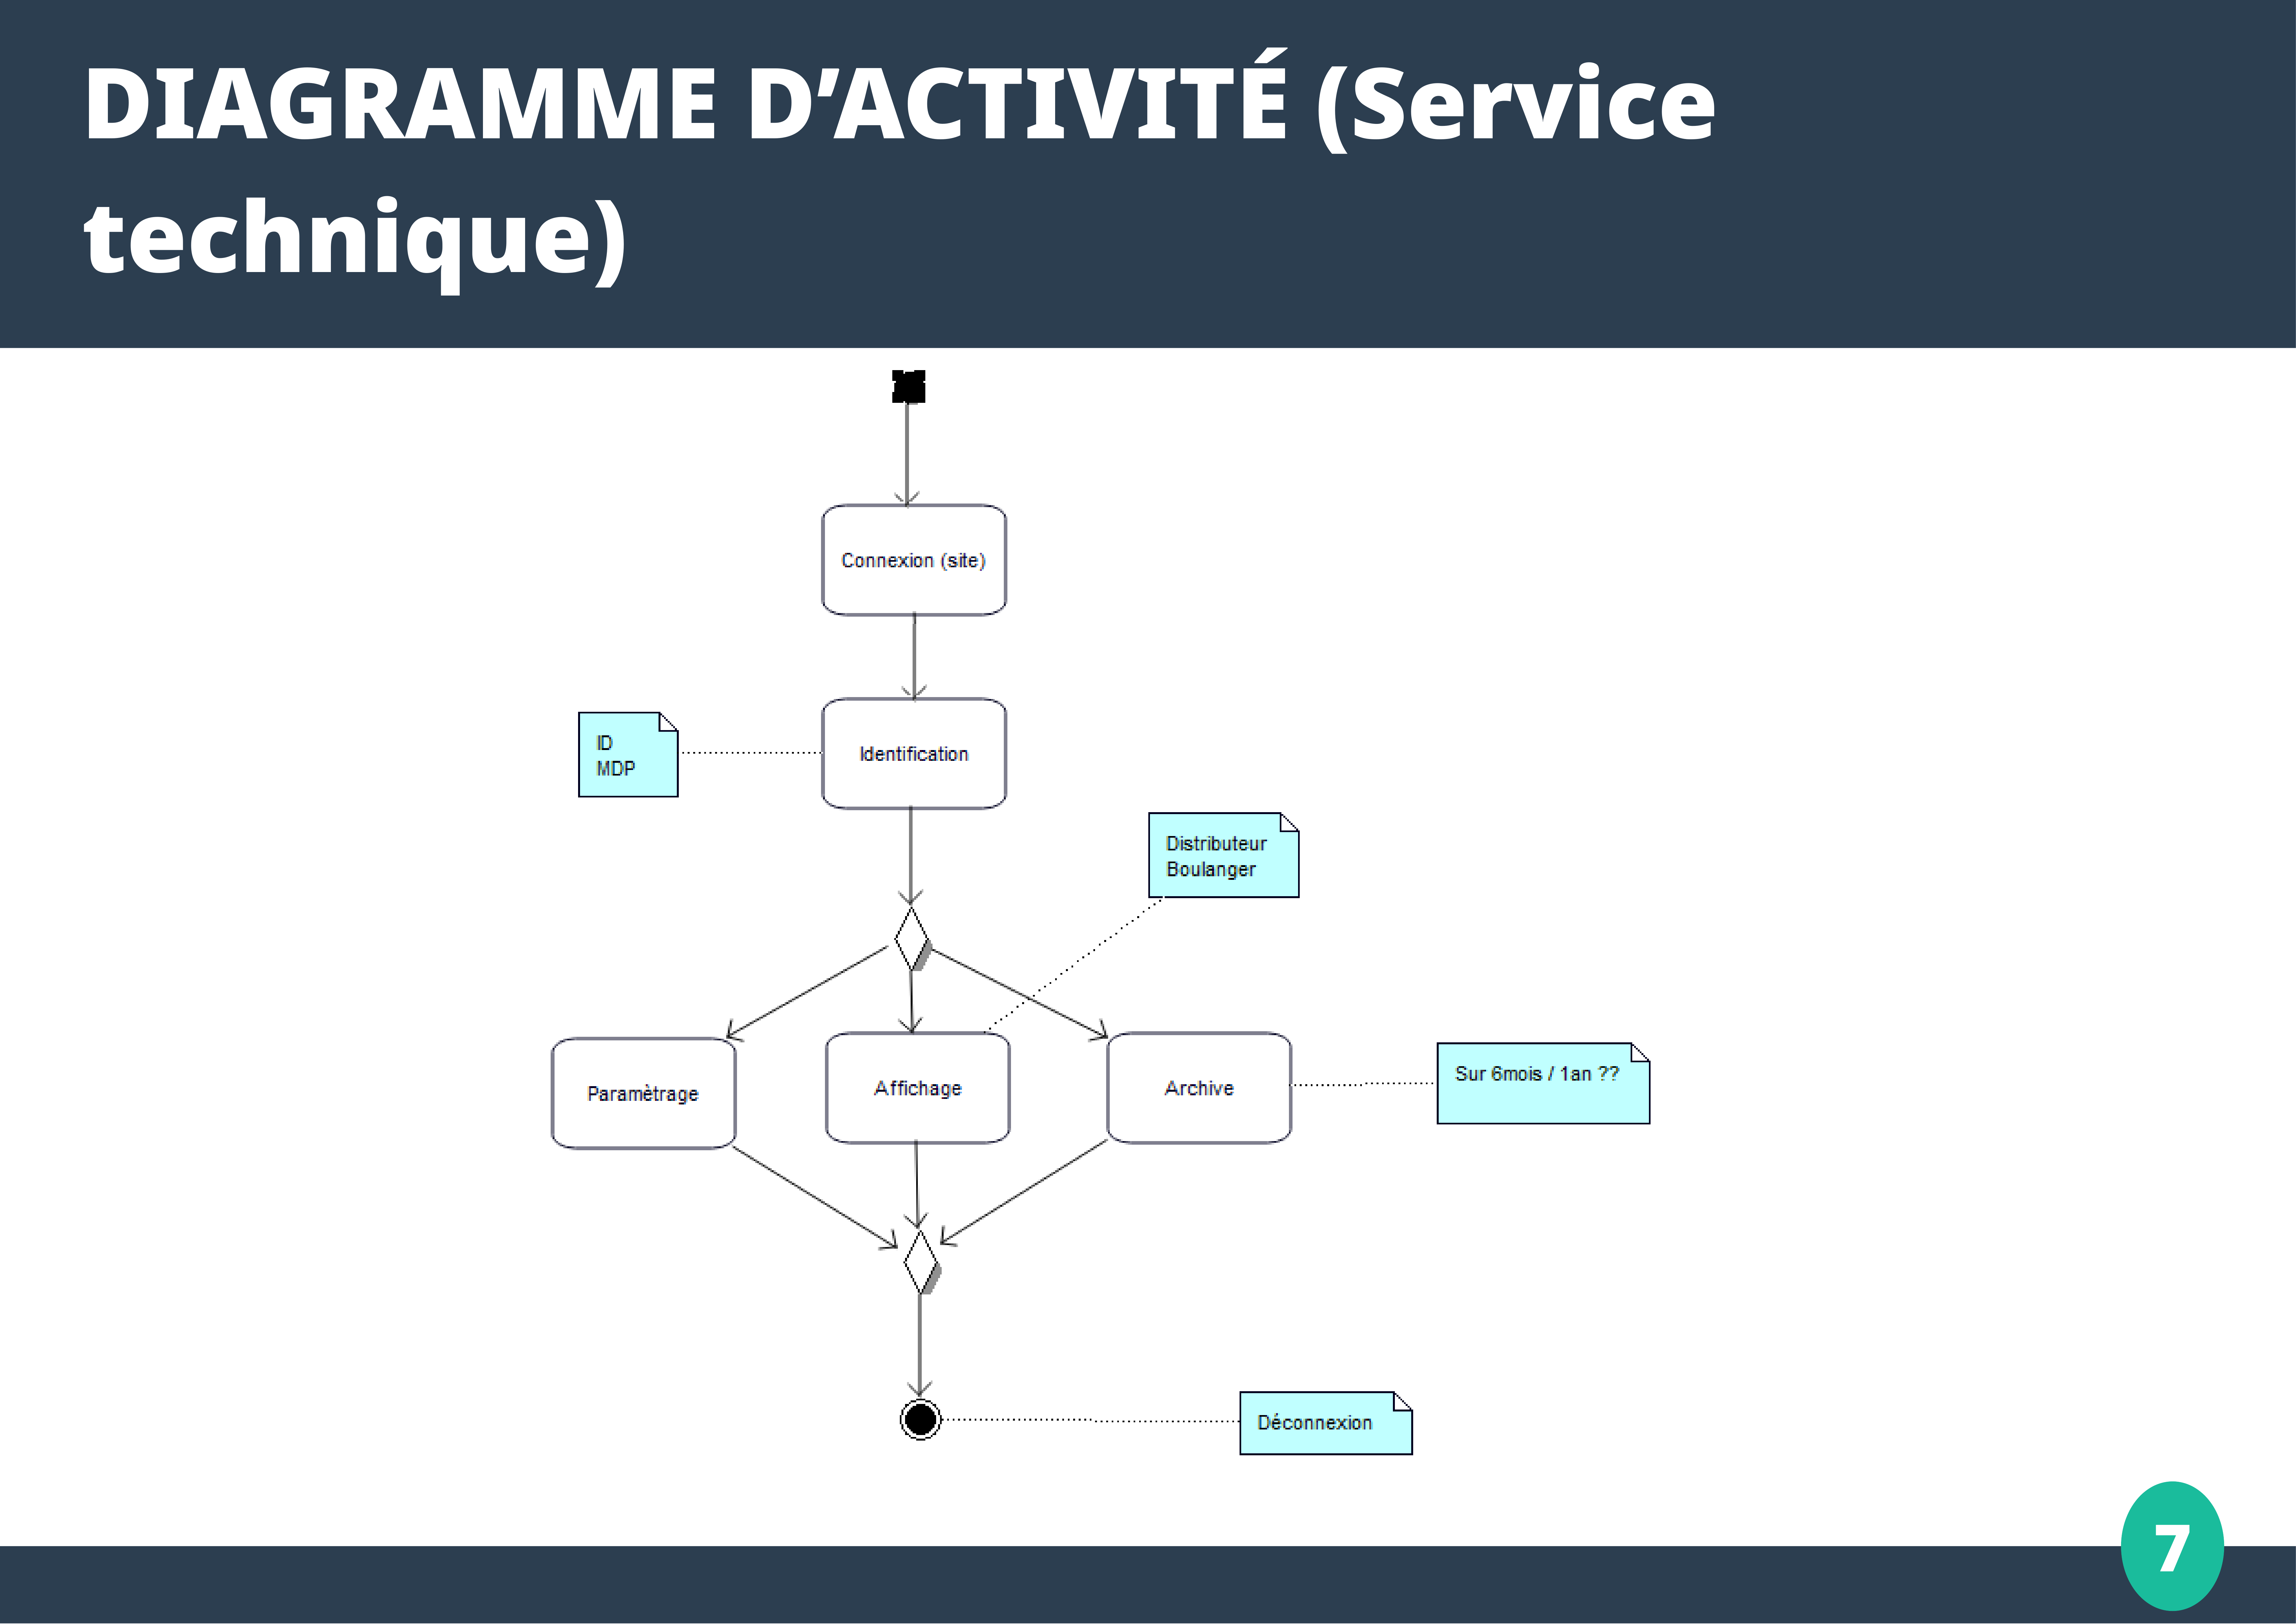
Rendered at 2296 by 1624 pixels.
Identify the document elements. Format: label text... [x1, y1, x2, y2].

picture [533, 354, 1680, 1545]
title DIAGRAMME D’ACTIVITÉ (Service technique) [82, 64, 2214, 270]
